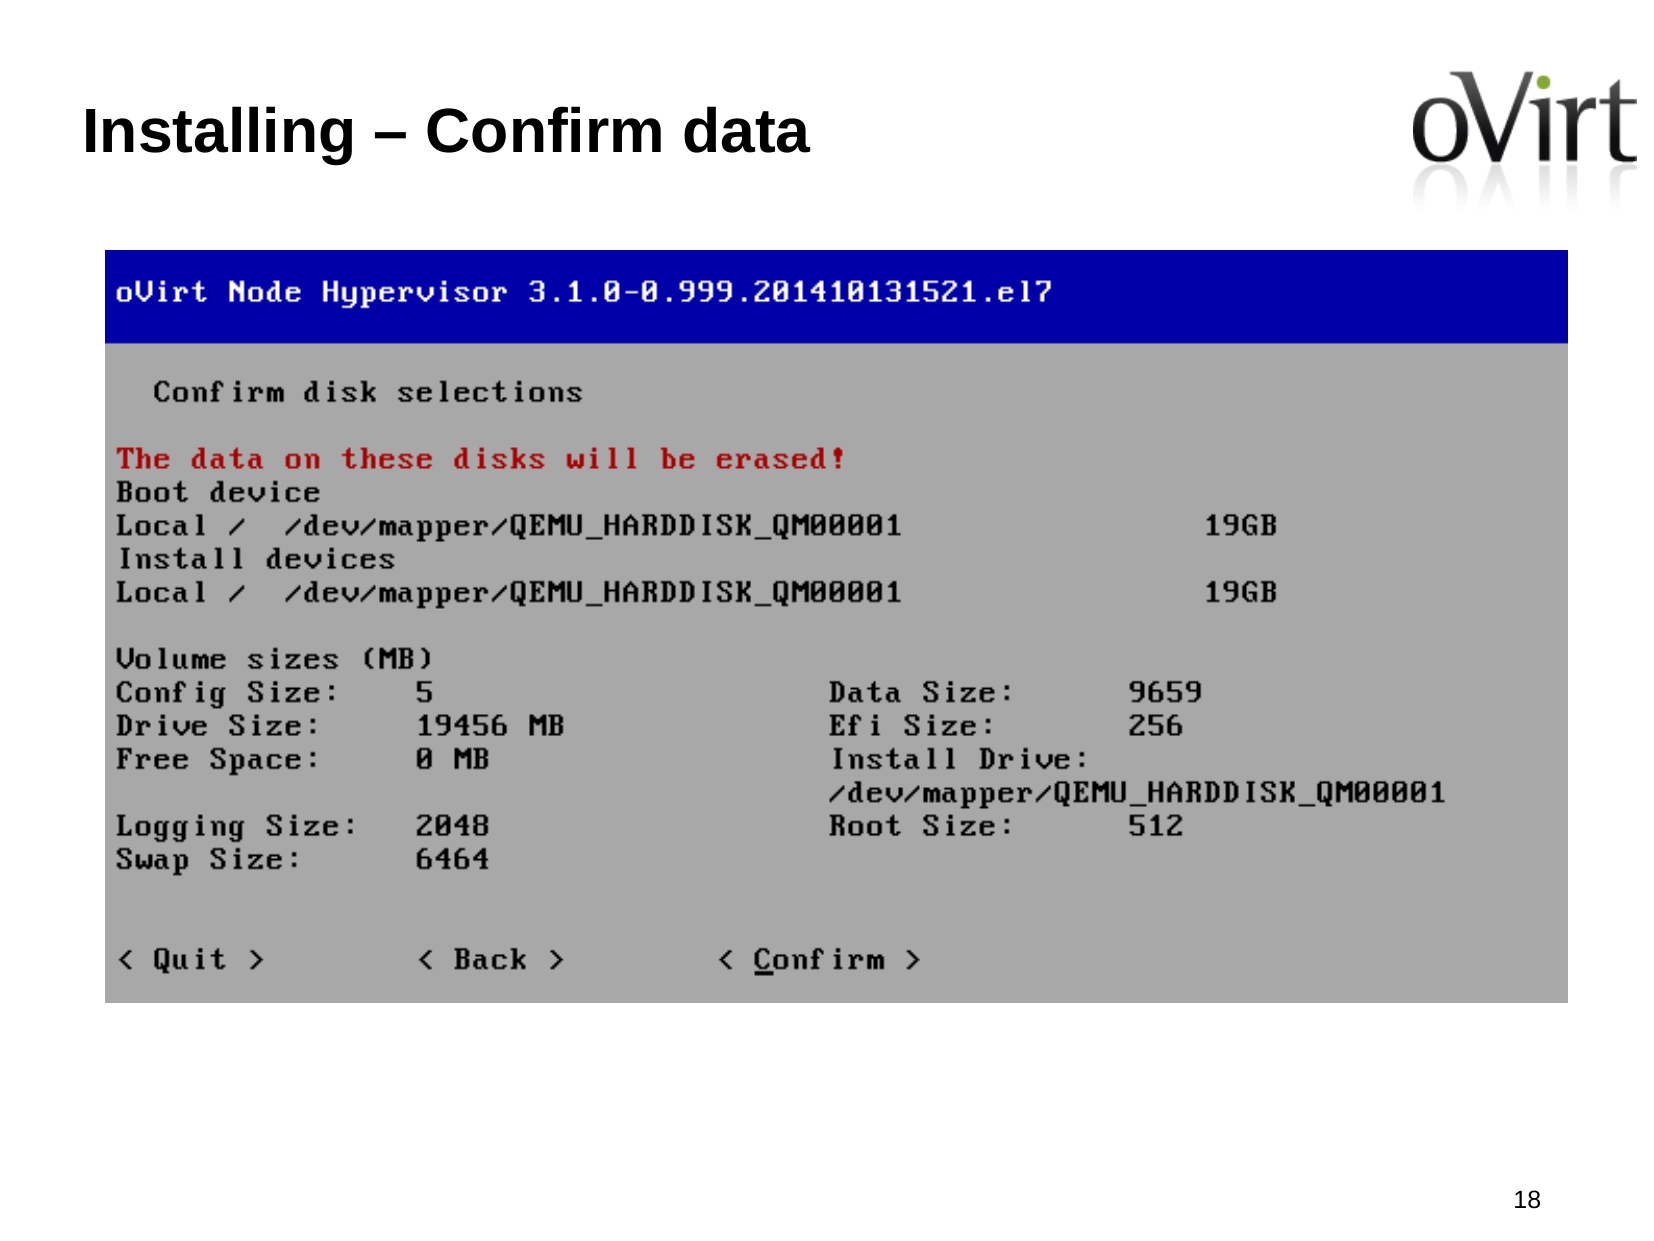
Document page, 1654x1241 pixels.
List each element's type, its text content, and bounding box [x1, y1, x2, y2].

picture [105, 250, 1568, 1003]
picture [1413, 63, 1637, 212]
title Installing – Confirm data [82, 37, 1303, 226]
